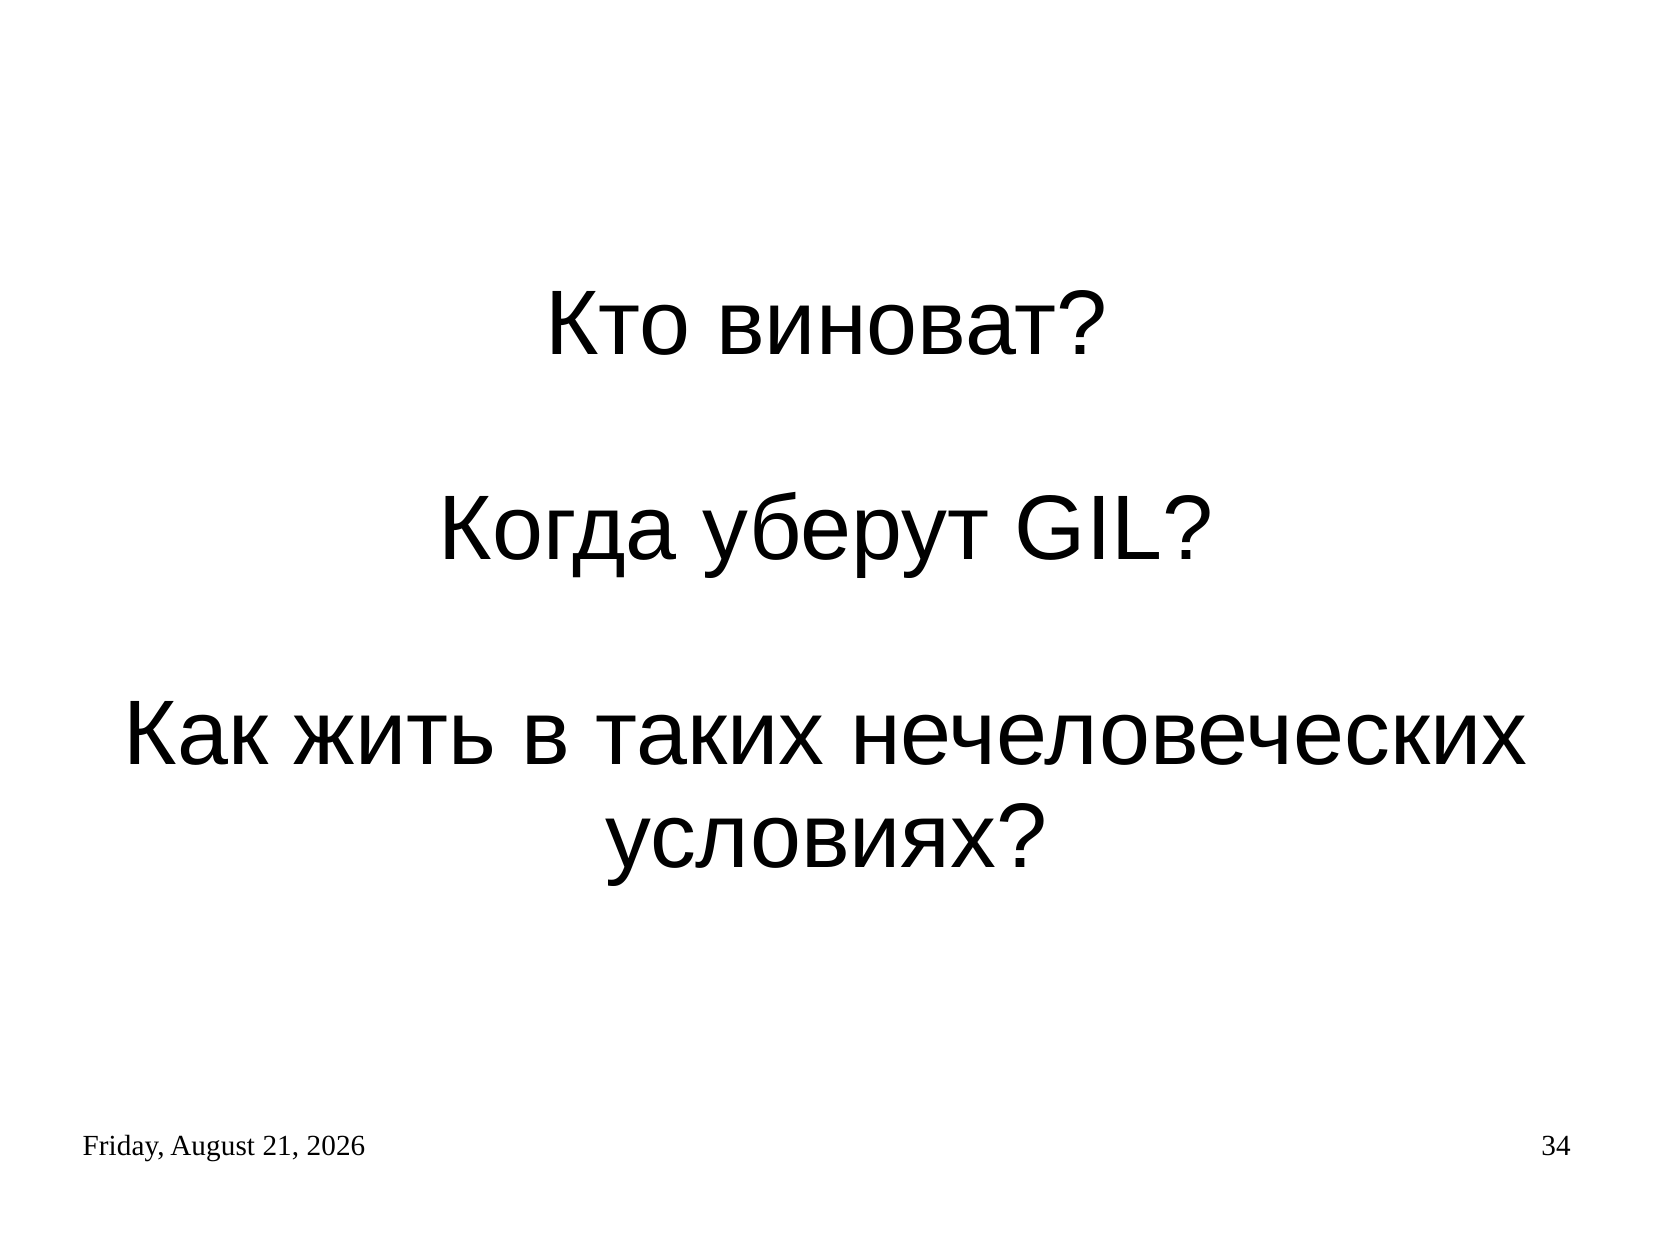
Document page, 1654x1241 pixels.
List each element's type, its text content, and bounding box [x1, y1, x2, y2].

subtitle Кто виноват? Когда уберут GIL? Как жить в таких нечеловеческих условиях? [82, 49, 1571, 1109]
